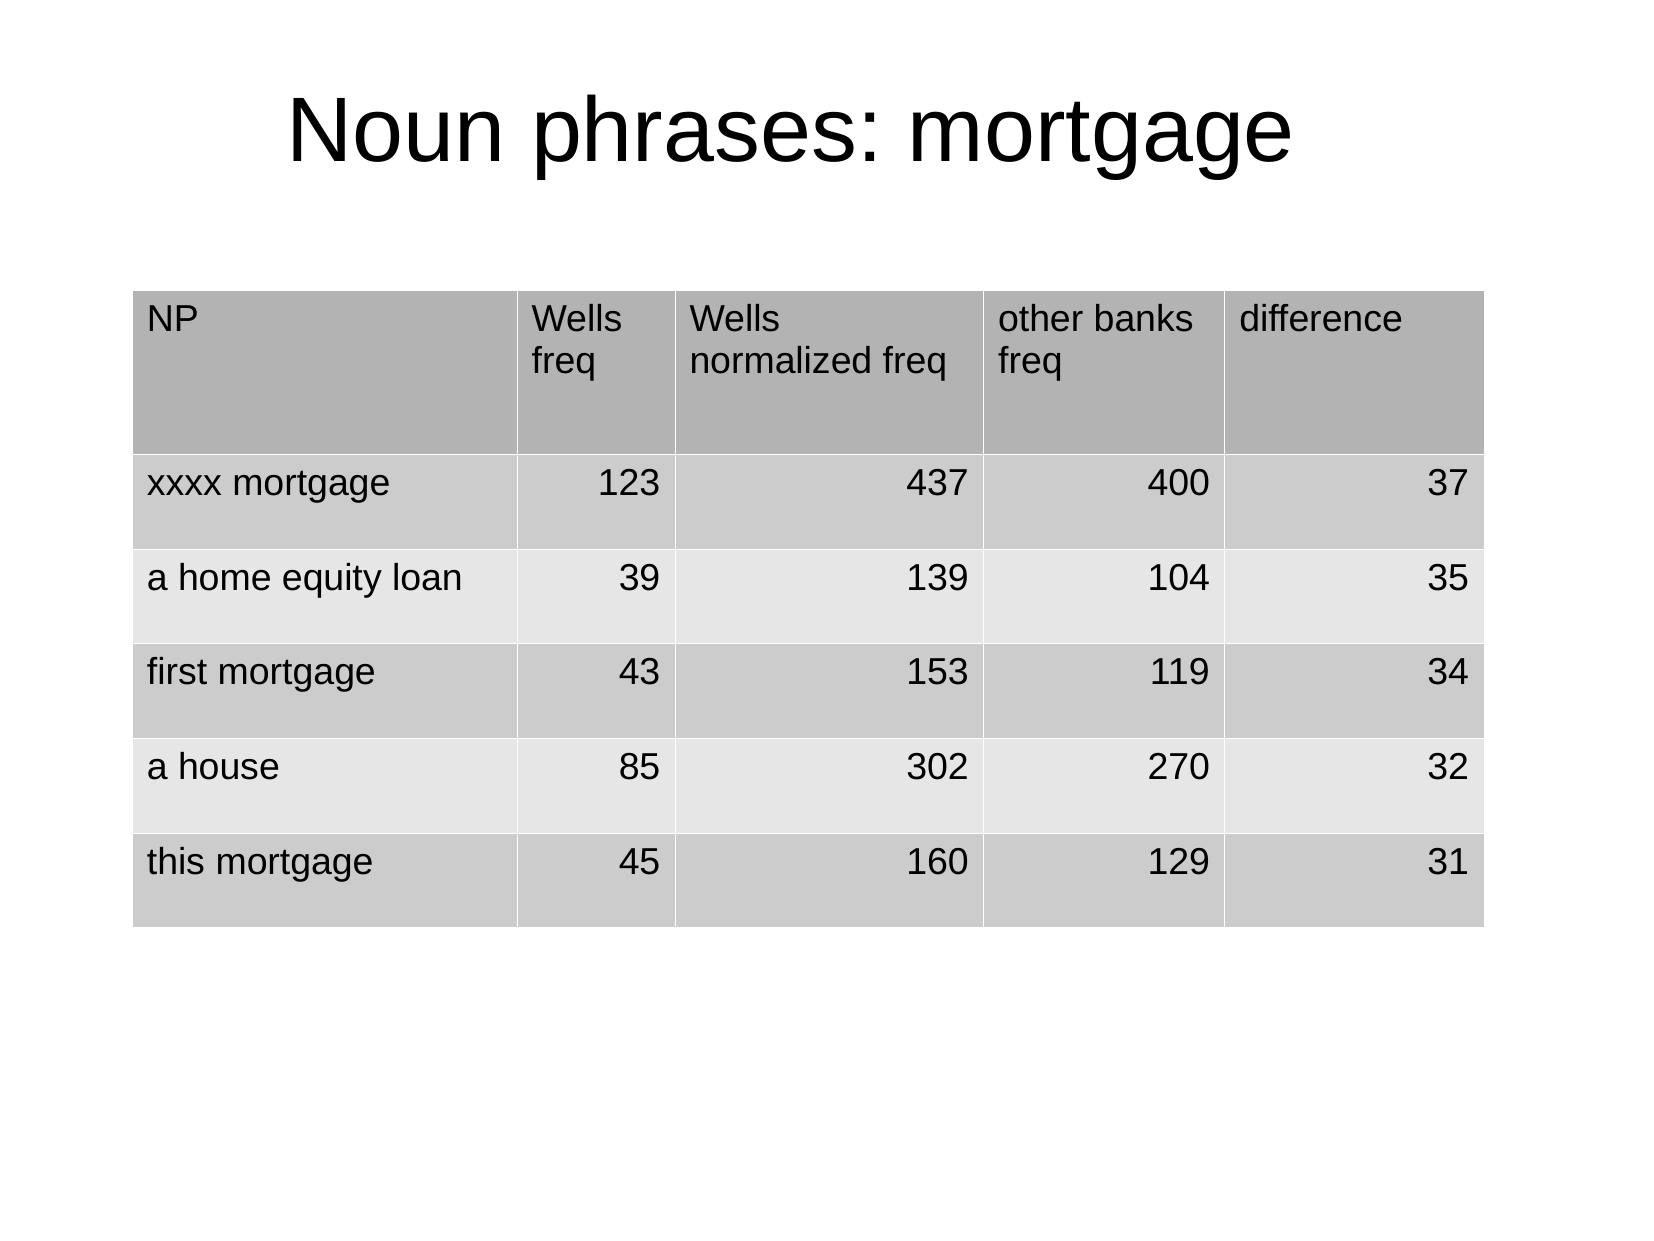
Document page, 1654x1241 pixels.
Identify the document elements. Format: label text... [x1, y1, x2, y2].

table_cell 139 [676, 550, 983, 643]
table_cell 34 [1225, 644, 1484, 738]
table_cell 43 [518, 644, 675, 738]
table_header Wells normalized freq [676, 291, 983, 454]
table_cell first mortgage [133, 644, 517, 738]
table_cell 129 [984, 834, 1224, 927]
table_cell 39 [518, 550, 675, 643]
table_cell 85 [518, 739, 675, 833]
table_cell 45 [518, 834, 675, 927]
table_cell 31 [1225, 834, 1484, 927]
table_cell a home equity loan [133, 550, 517, 643]
table_header NP [133, 291, 517, 454]
table_header Wells freq [518, 291, 675, 454]
table_cell 104 [984, 550, 1224, 643]
table_cell 302 [676, 739, 983, 833]
table_header other banks freq [984, 291, 1224, 454]
table_cell 153 [676, 644, 983, 738]
title Noun phrases: mortgage [82, 49, 1501, 211]
table_cell a house [133, 739, 517, 833]
table_cell 37 [1225, 455, 1484, 549]
table_cell 32 [1225, 739, 1484, 833]
table_cell 119 [984, 644, 1224, 738]
table_cell 437 [676, 455, 983, 549]
table_cell 35 [1225, 550, 1484, 643]
table_cell 270 [984, 739, 1224, 833]
table_cell 400 [984, 455, 1224, 549]
table_cell 123 [518, 455, 675, 549]
table_header difference [1225, 291, 1484, 454]
table_cell xxxx mortgage [133, 455, 517, 549]
table_cell this mortgage [133, 834, 517, 927]
table_cell 160 [676, 834, 983, 927]
